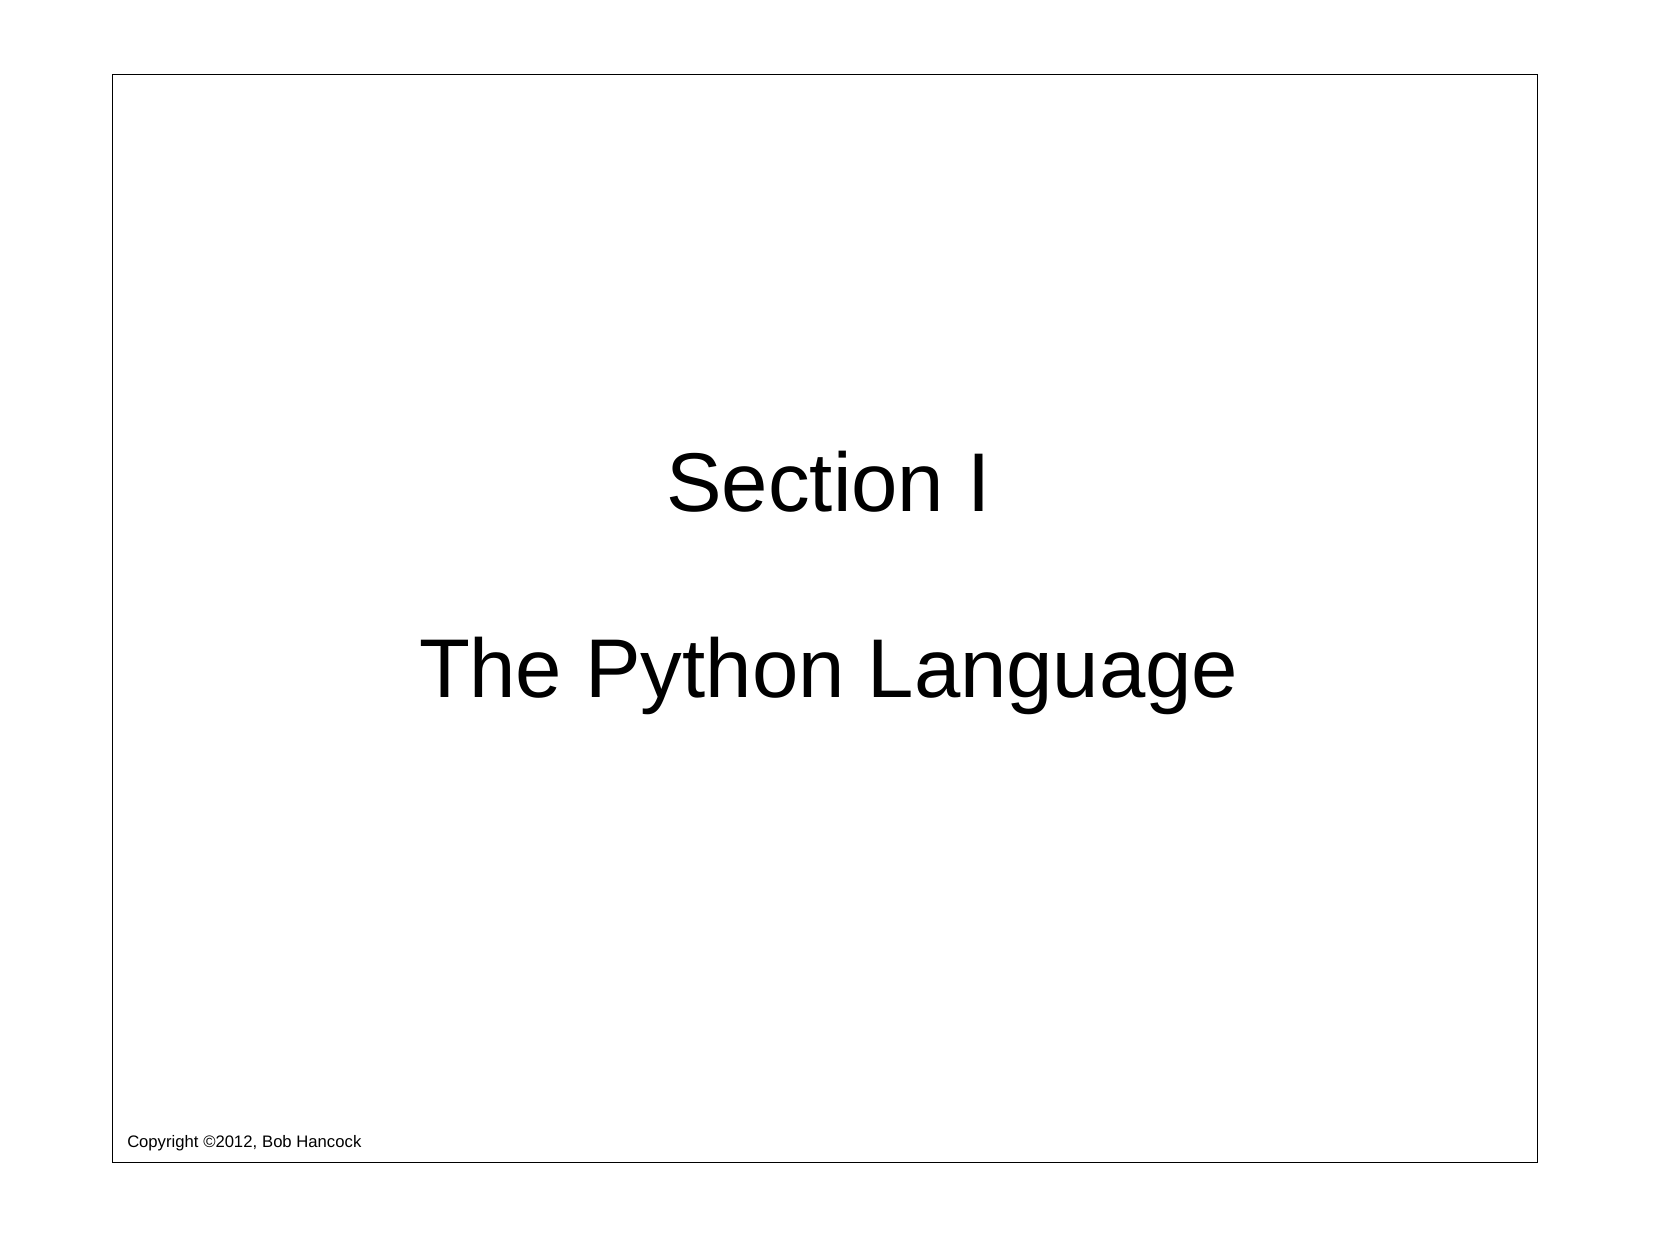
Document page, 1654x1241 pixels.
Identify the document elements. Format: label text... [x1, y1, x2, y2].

subtitle Section I The Python Language [251, 164, 1407, 1099]
text_box Copyright ©2012, Bob Hancock [112, 1125, 377, 1159]
